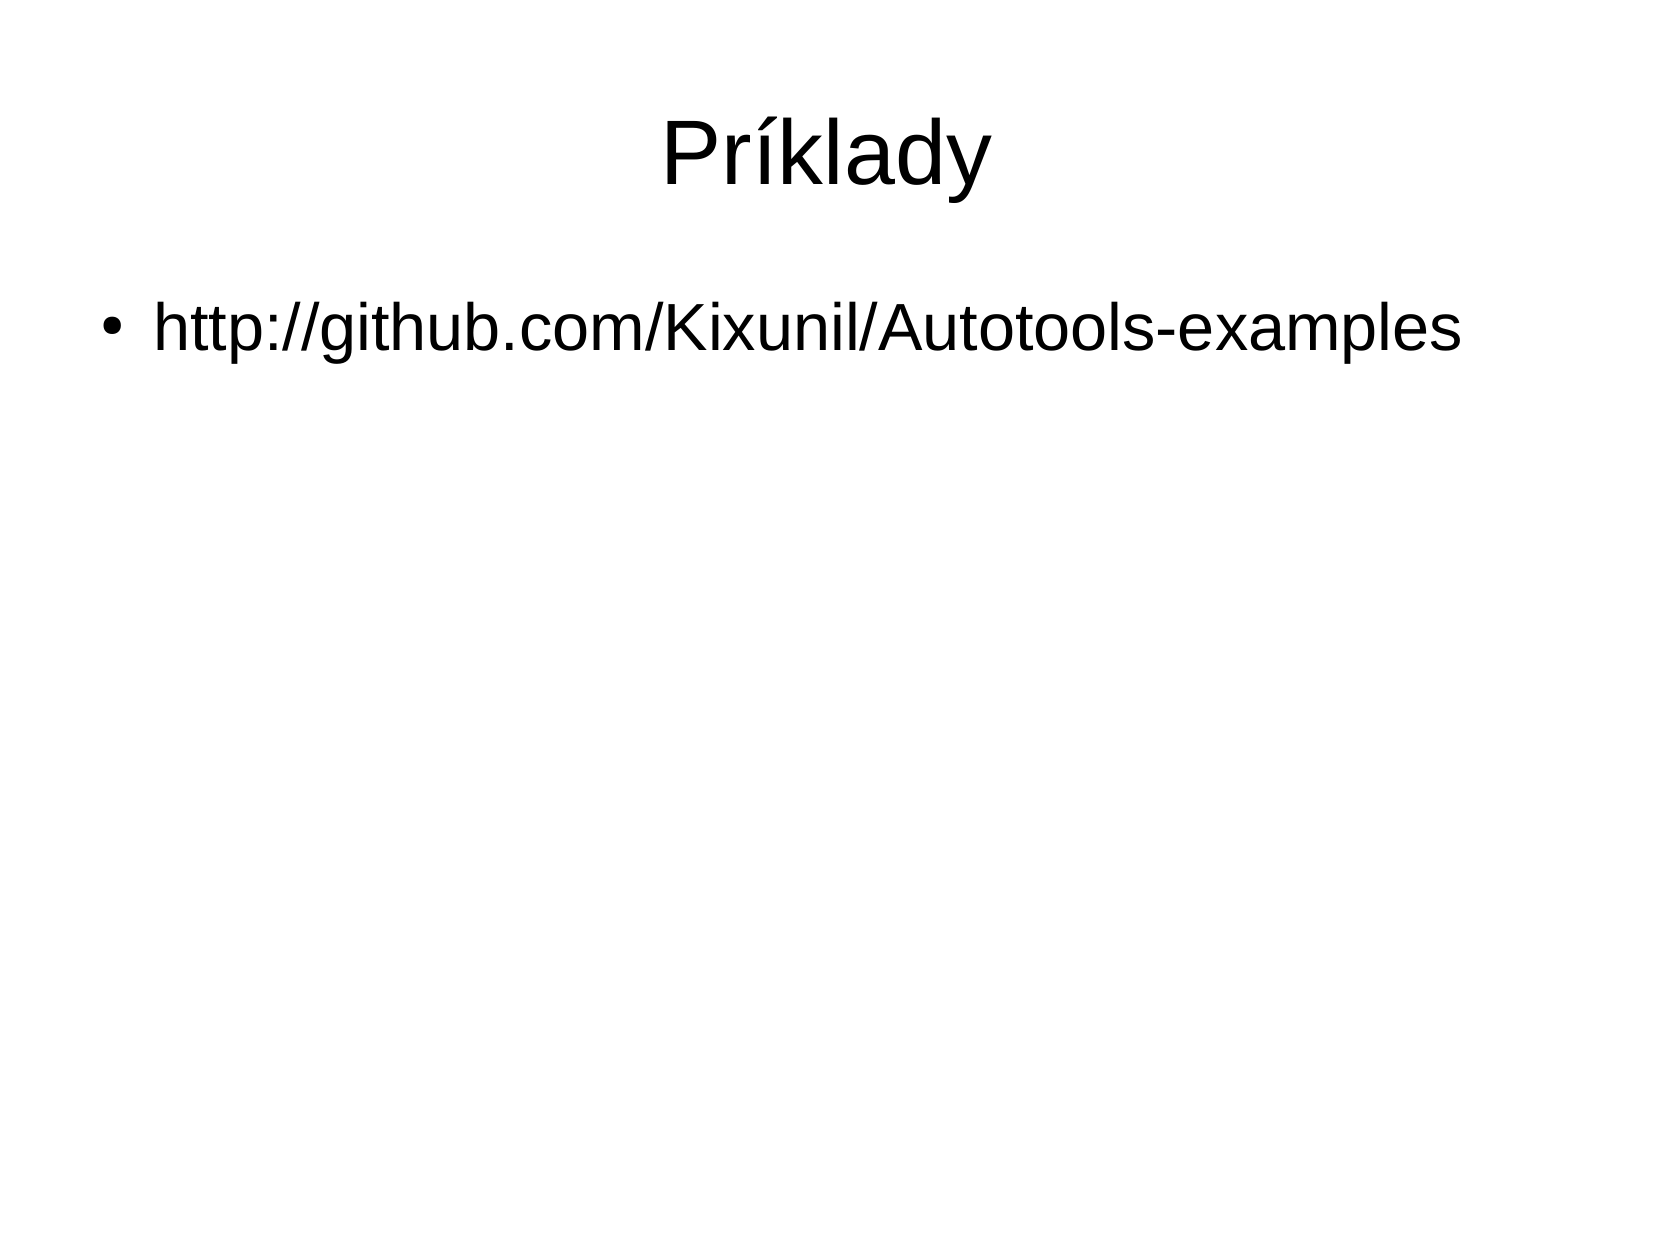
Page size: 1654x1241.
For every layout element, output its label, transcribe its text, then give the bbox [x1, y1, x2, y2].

list http://github.com/Kixunil/Autotools-examples [82, 290, 1538, 1010]
title Príklady [82, 49, 1571, 257]
